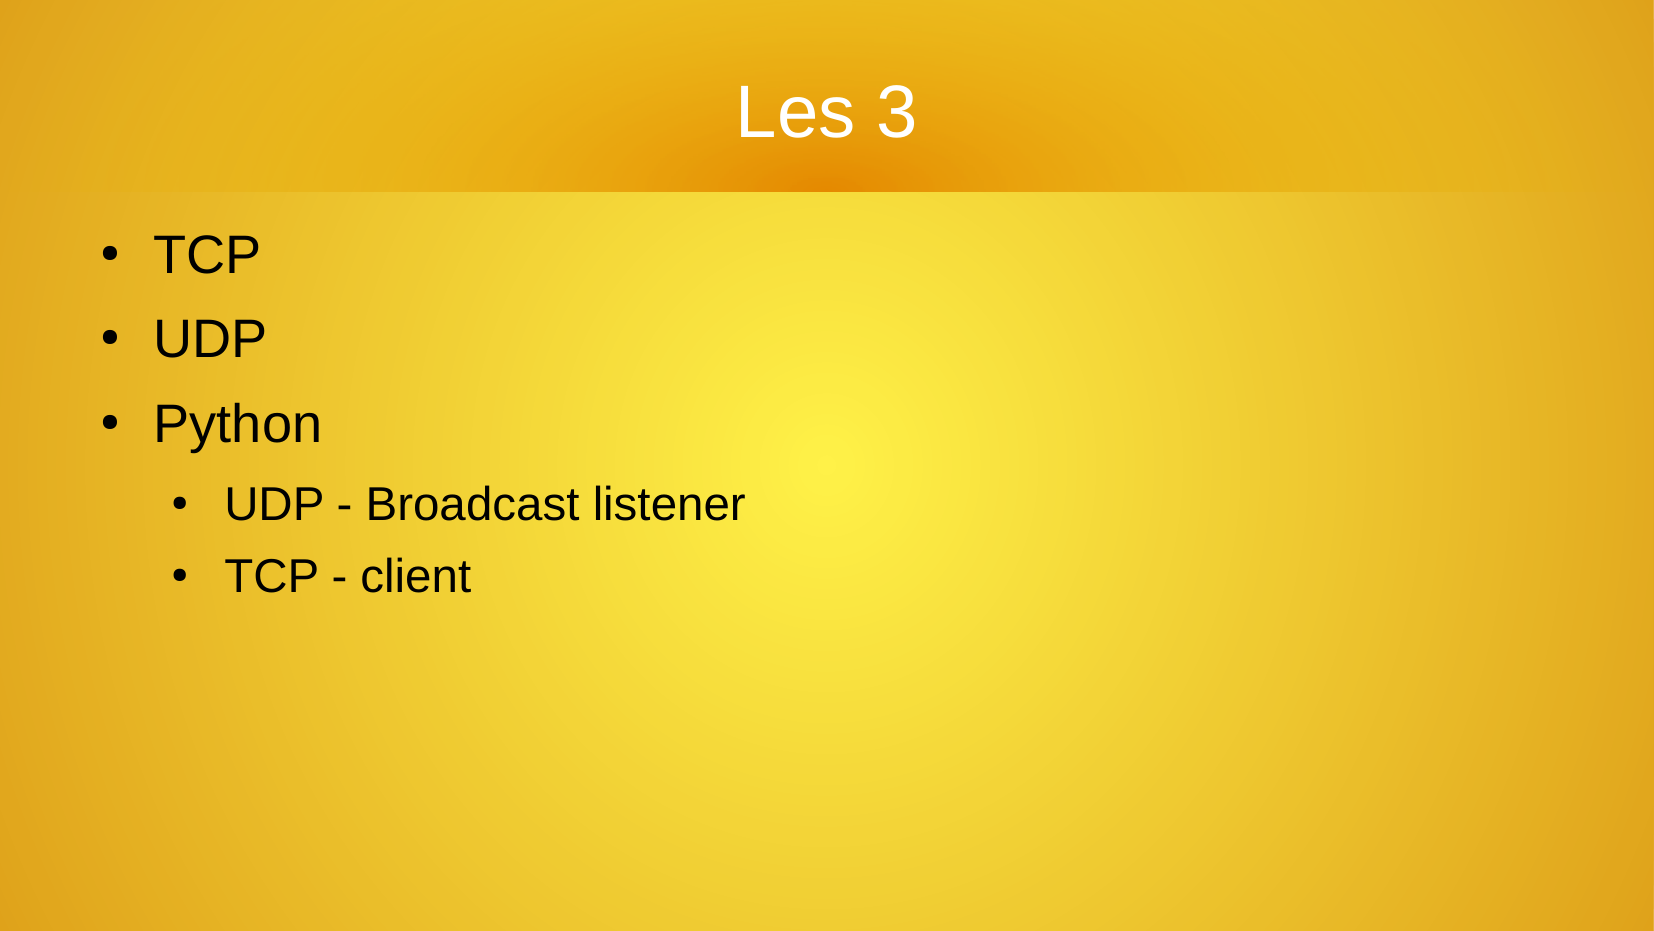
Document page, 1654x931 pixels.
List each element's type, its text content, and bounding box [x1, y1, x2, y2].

title Les 3 [82, 35, 1571, 189]
list TCP UDP Python UDP - Broadcast listener TCP - client [82, 224, 1571, 764]
